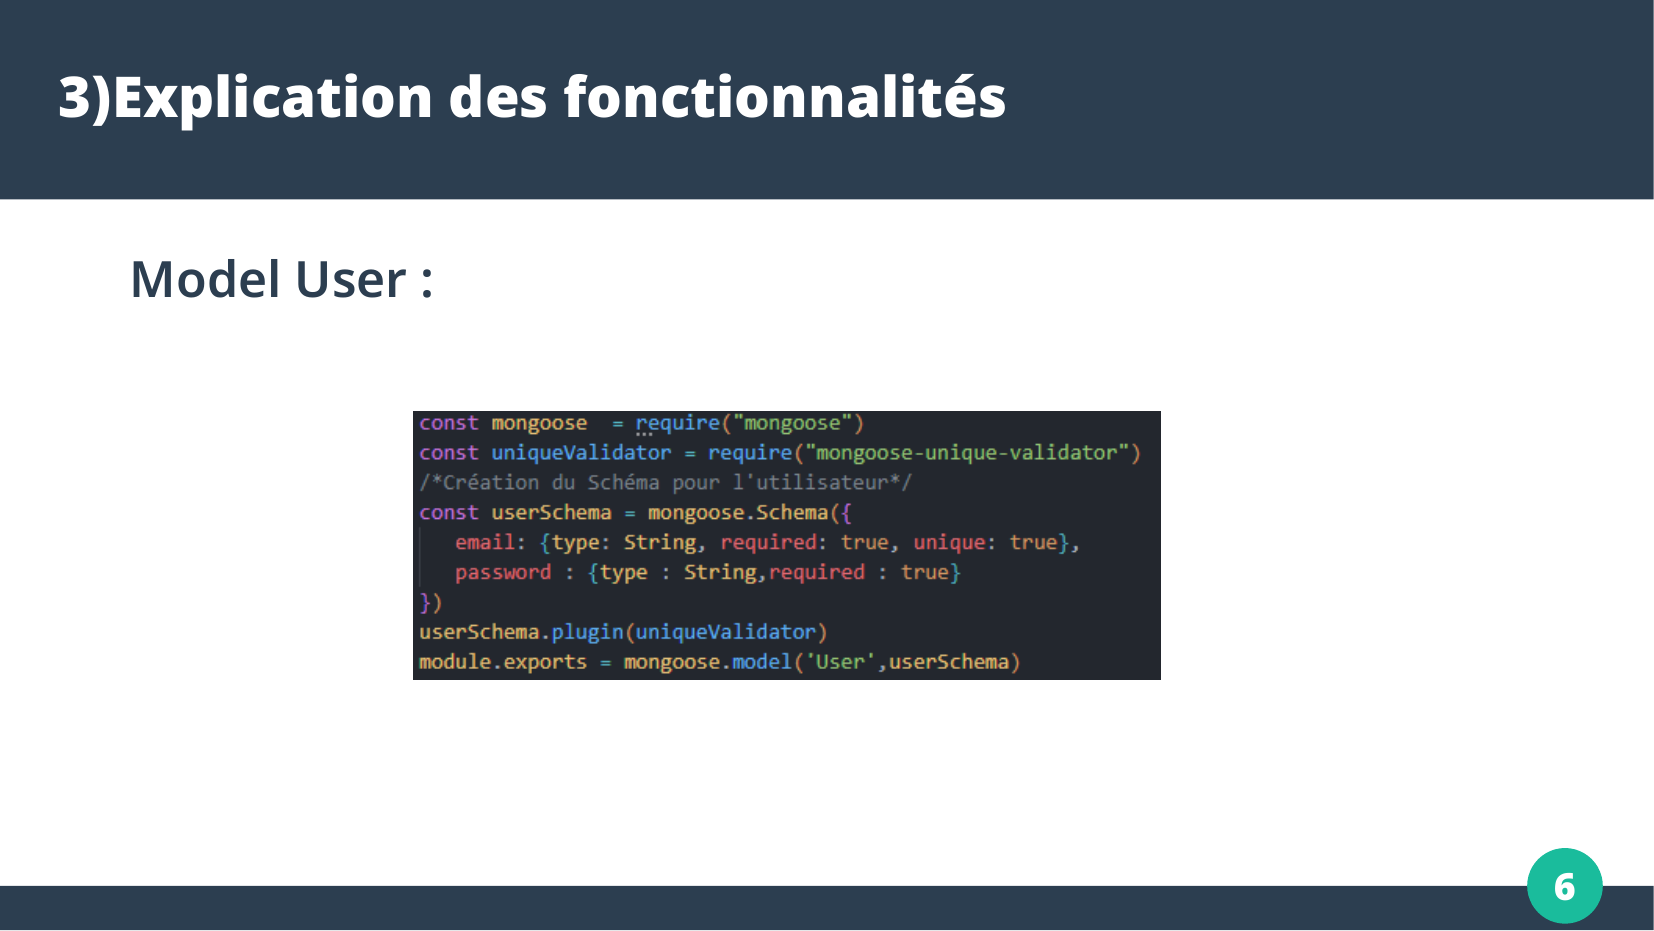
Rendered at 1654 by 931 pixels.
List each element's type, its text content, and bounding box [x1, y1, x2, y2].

list Model User : [59, 243, 1595, 864]
picture [413, 411, 1161, 680]
title 3)Explication des fonctionnalités [59, 37, 1595, 155]
